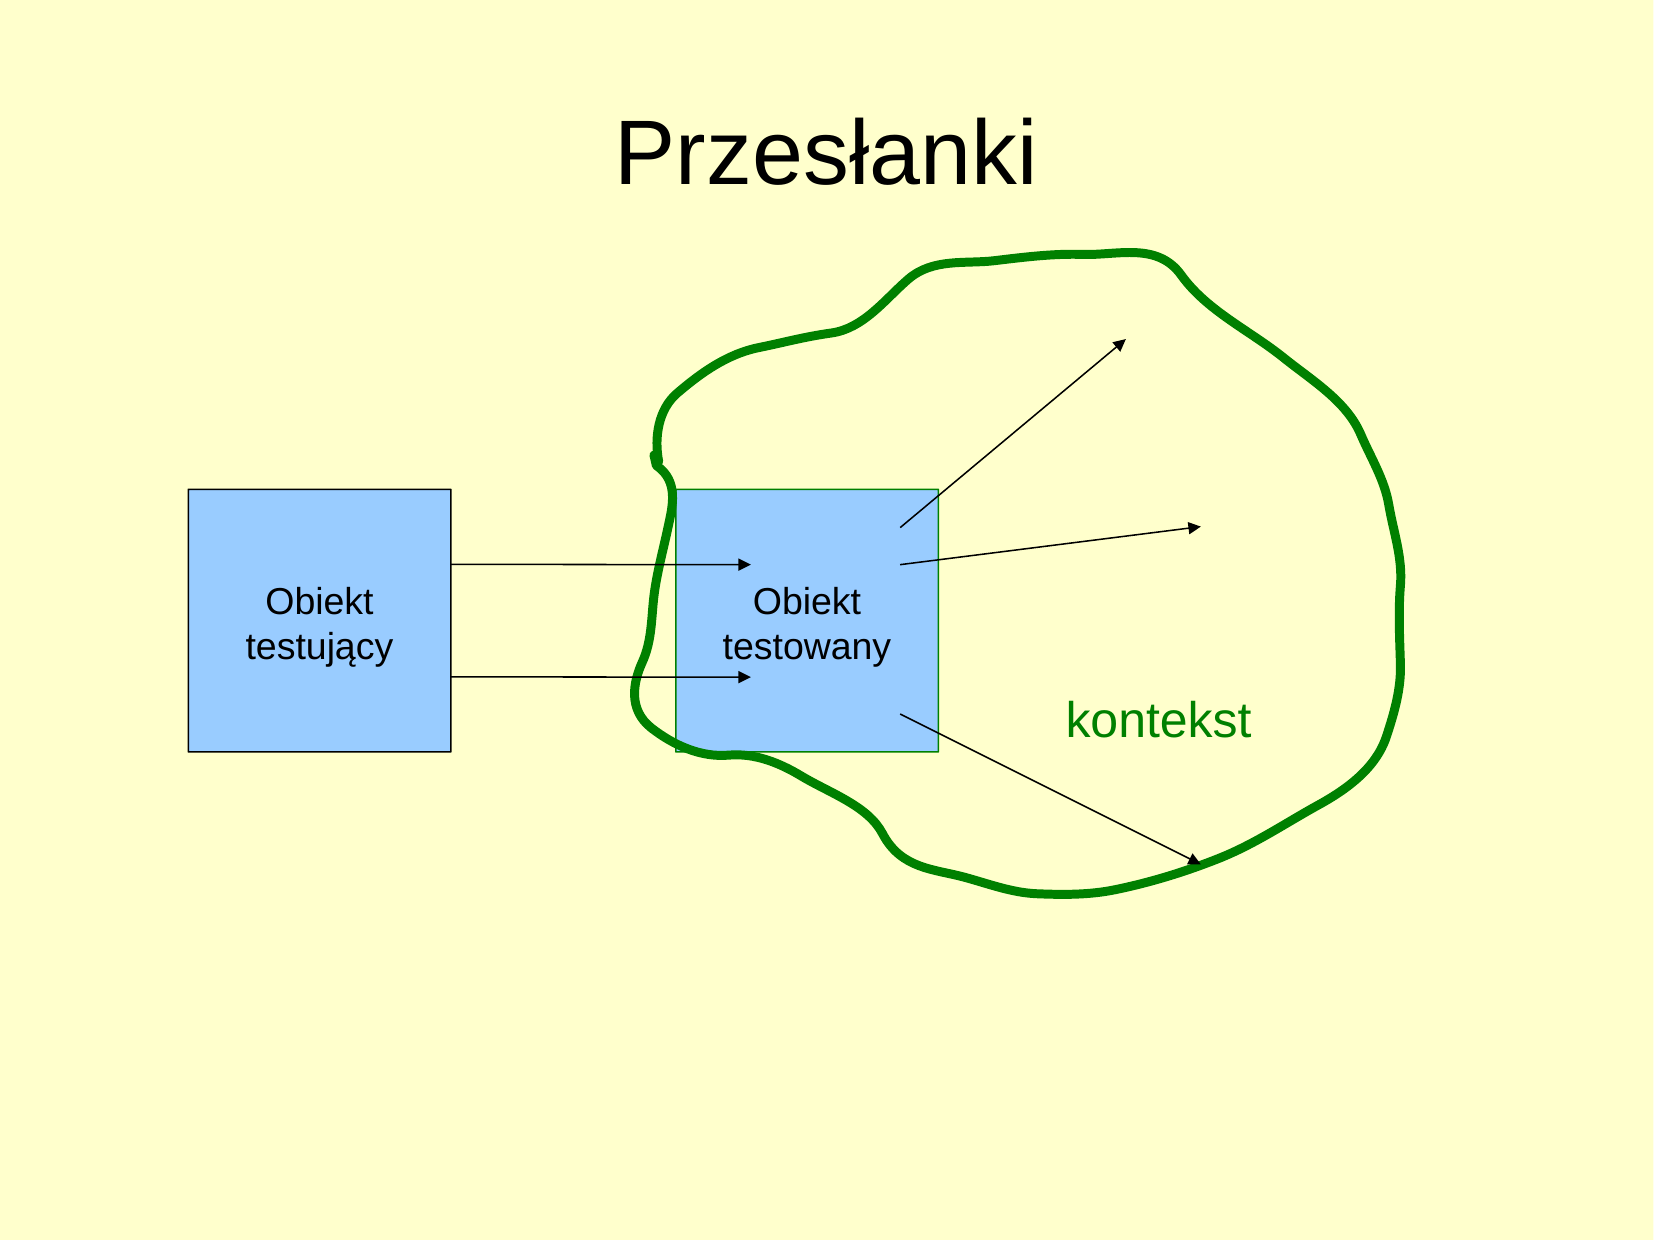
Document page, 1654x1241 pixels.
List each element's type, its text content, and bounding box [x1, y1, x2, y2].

title Przesłanki [82, 49, 1571, 257]
text_box Obiekt testowany [675, 489, 939, 752]
text_box kontekst [1050, 676, 1267, 748]
text_box Obiekt testujący [188, 489, 451, 752]
